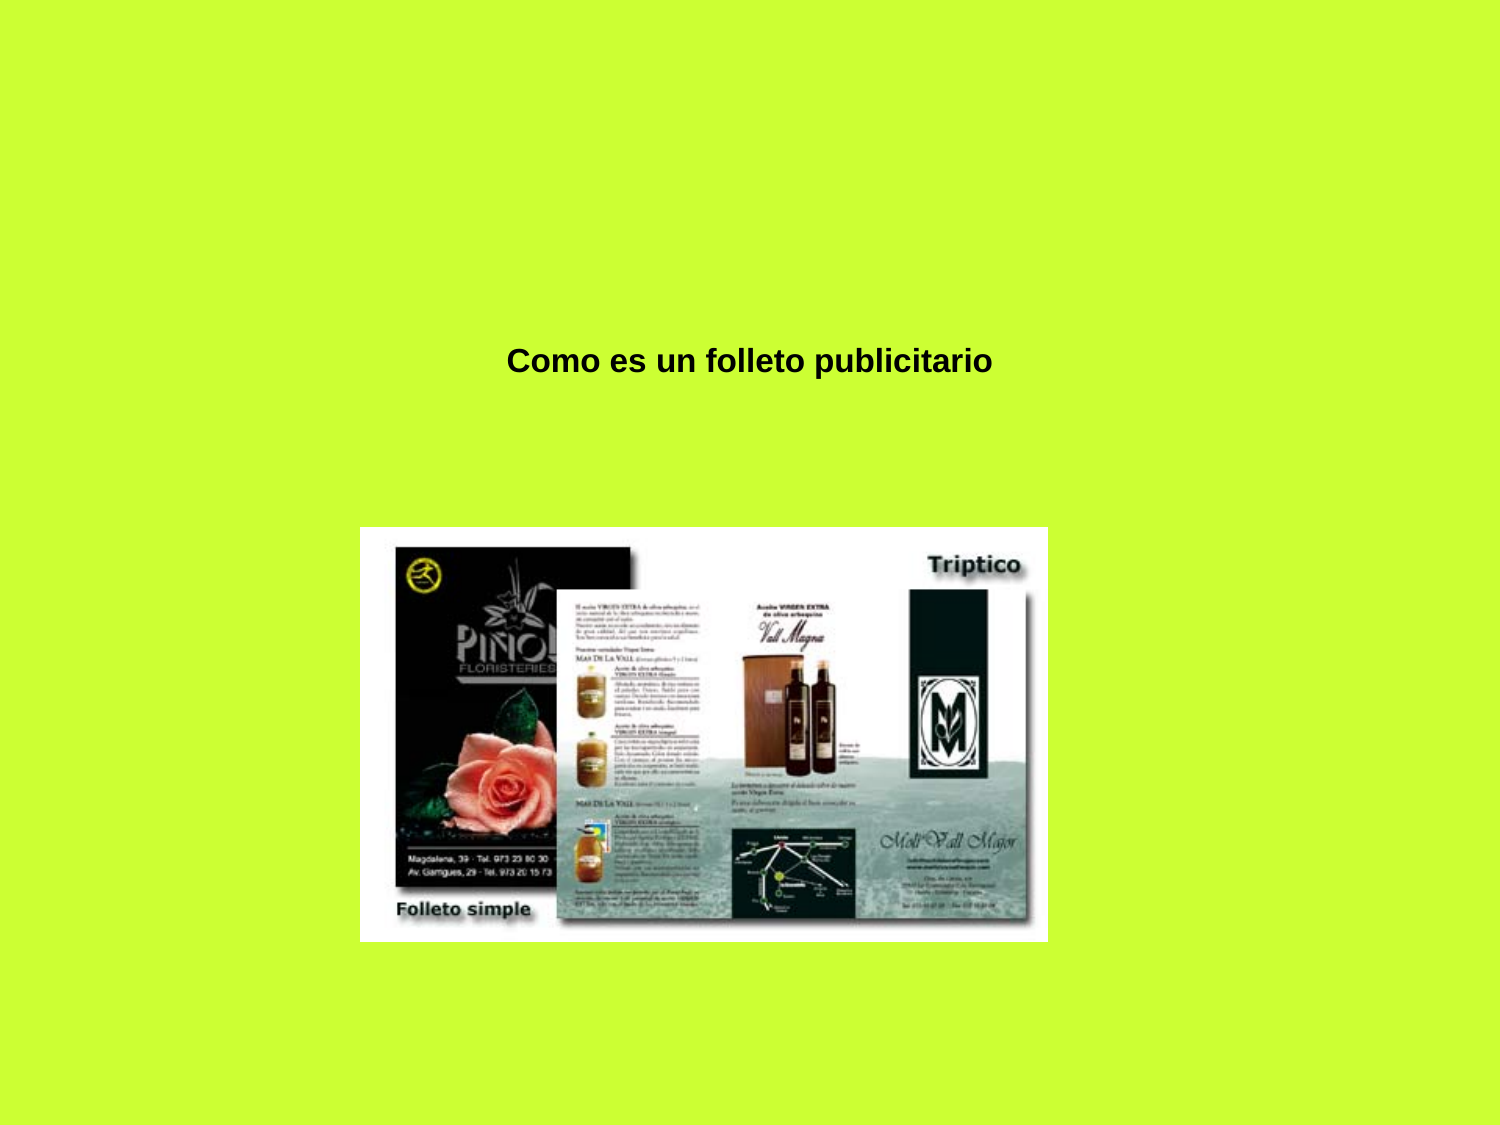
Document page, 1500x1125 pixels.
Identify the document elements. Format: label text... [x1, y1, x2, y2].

text_box Como es un folleto publicitario [0, 331, 1500, 785]
picture [360, 527, 1048, 942]
